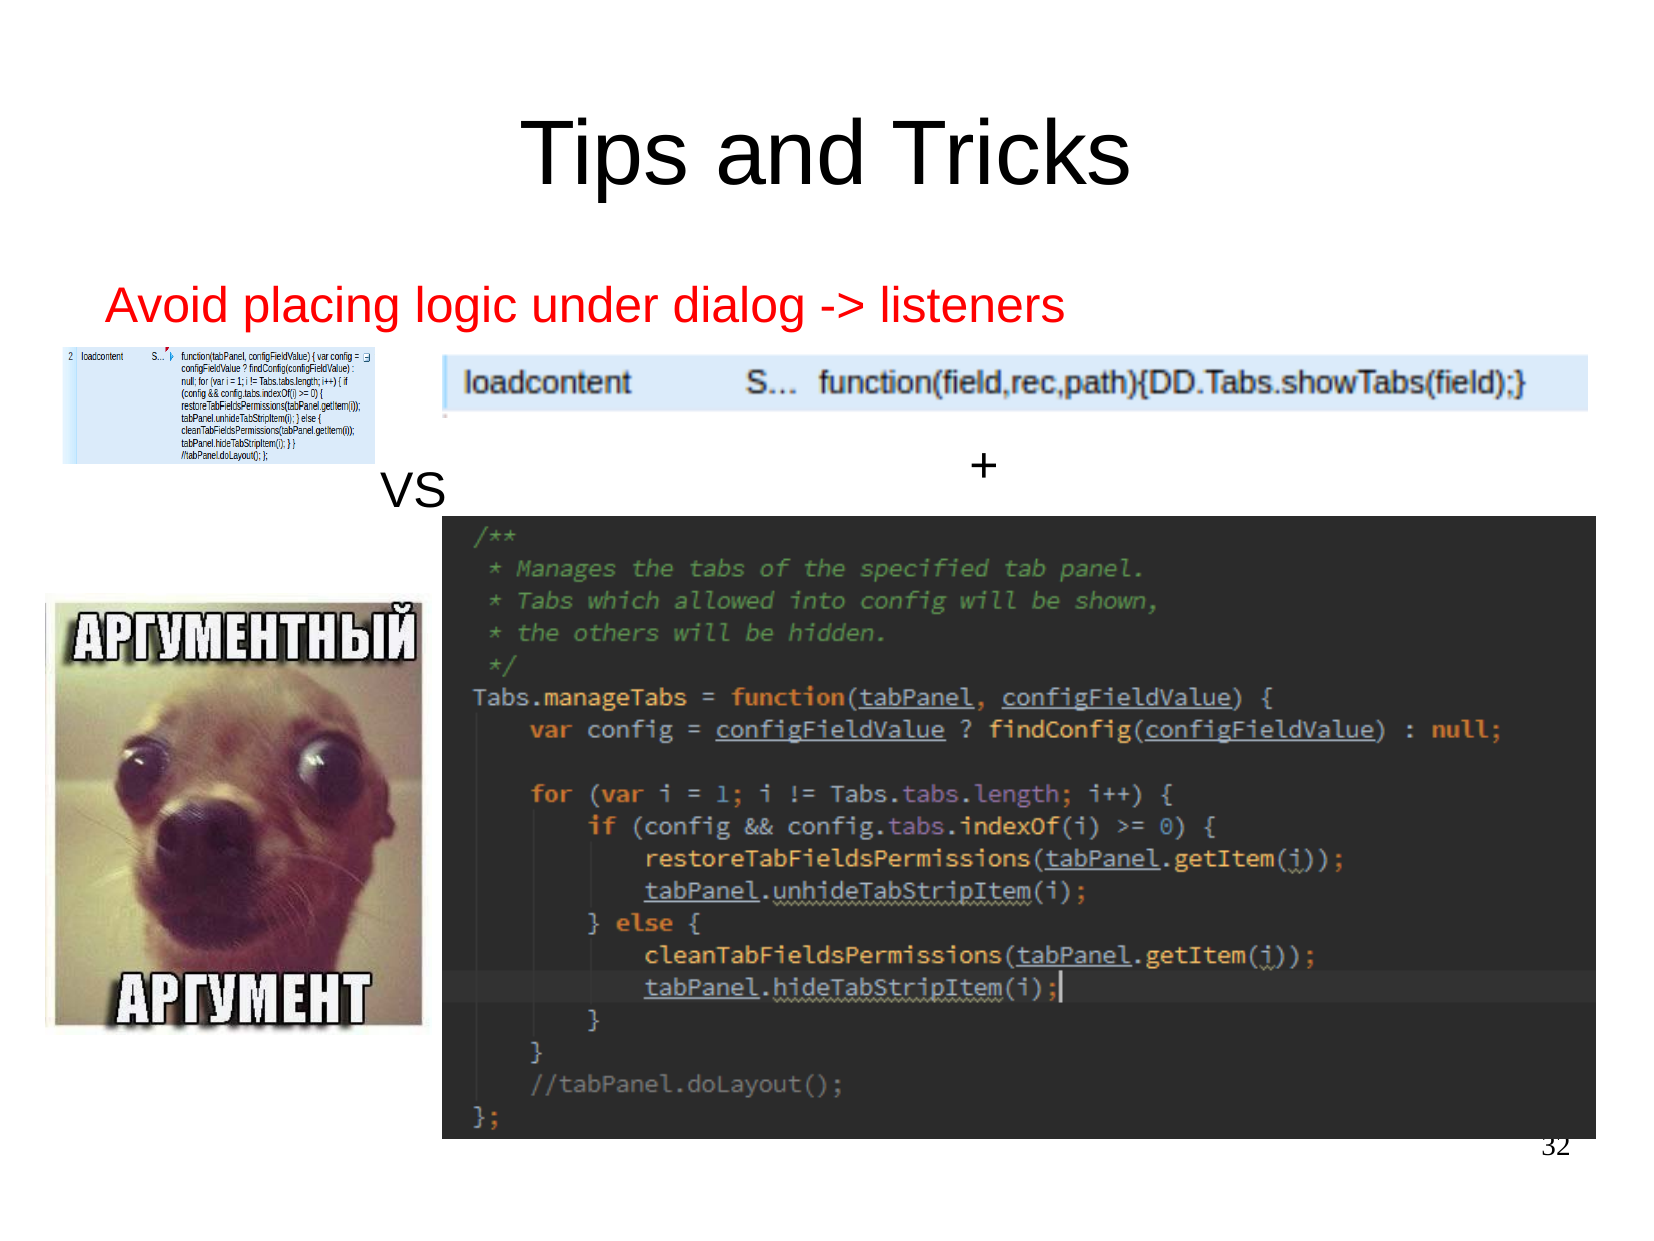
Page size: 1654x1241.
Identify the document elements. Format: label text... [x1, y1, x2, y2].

picture [442, 516, 1596, 1139]
picture [60, 344, 377, 469]
text_box VS [365, 454, 462, 530]
picture [442, 353, 1588, 418]
picture [45, 593, 432, 1036]
text_box + [954, 430, 1014, 502]
text_box Avoid placing logic under dialog -> listeners [90, 270, 1576, 342]
title Tips and Tricks [82, 49, 1571, 257]
